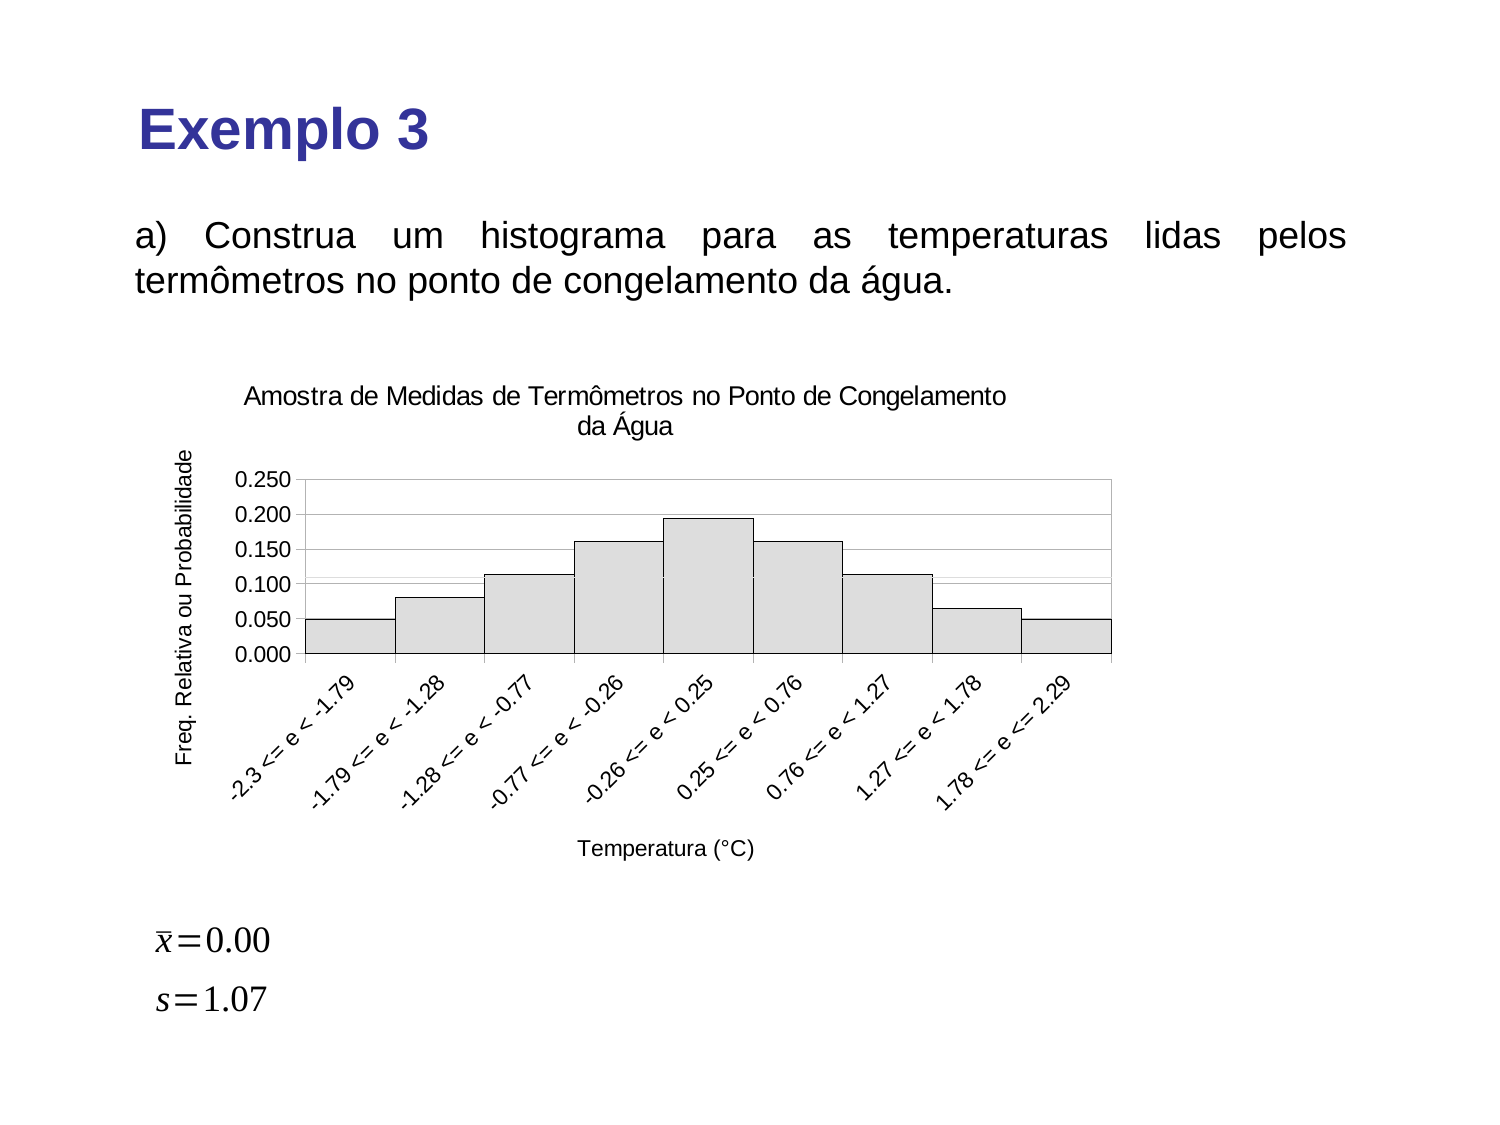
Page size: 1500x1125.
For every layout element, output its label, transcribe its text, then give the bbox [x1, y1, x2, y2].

chart [148, 920, 279, 962]
chart [148, 979, 275, 1021]
text_box Exemplo 3 [123, 84, 1400, 179]
text_box a) Construa um histograma para as temperaturas lidas pelos termômetros no ponto de congelamento da água. [120, 203, 1362, 309]
chart [133, 360, 1132, 893]
